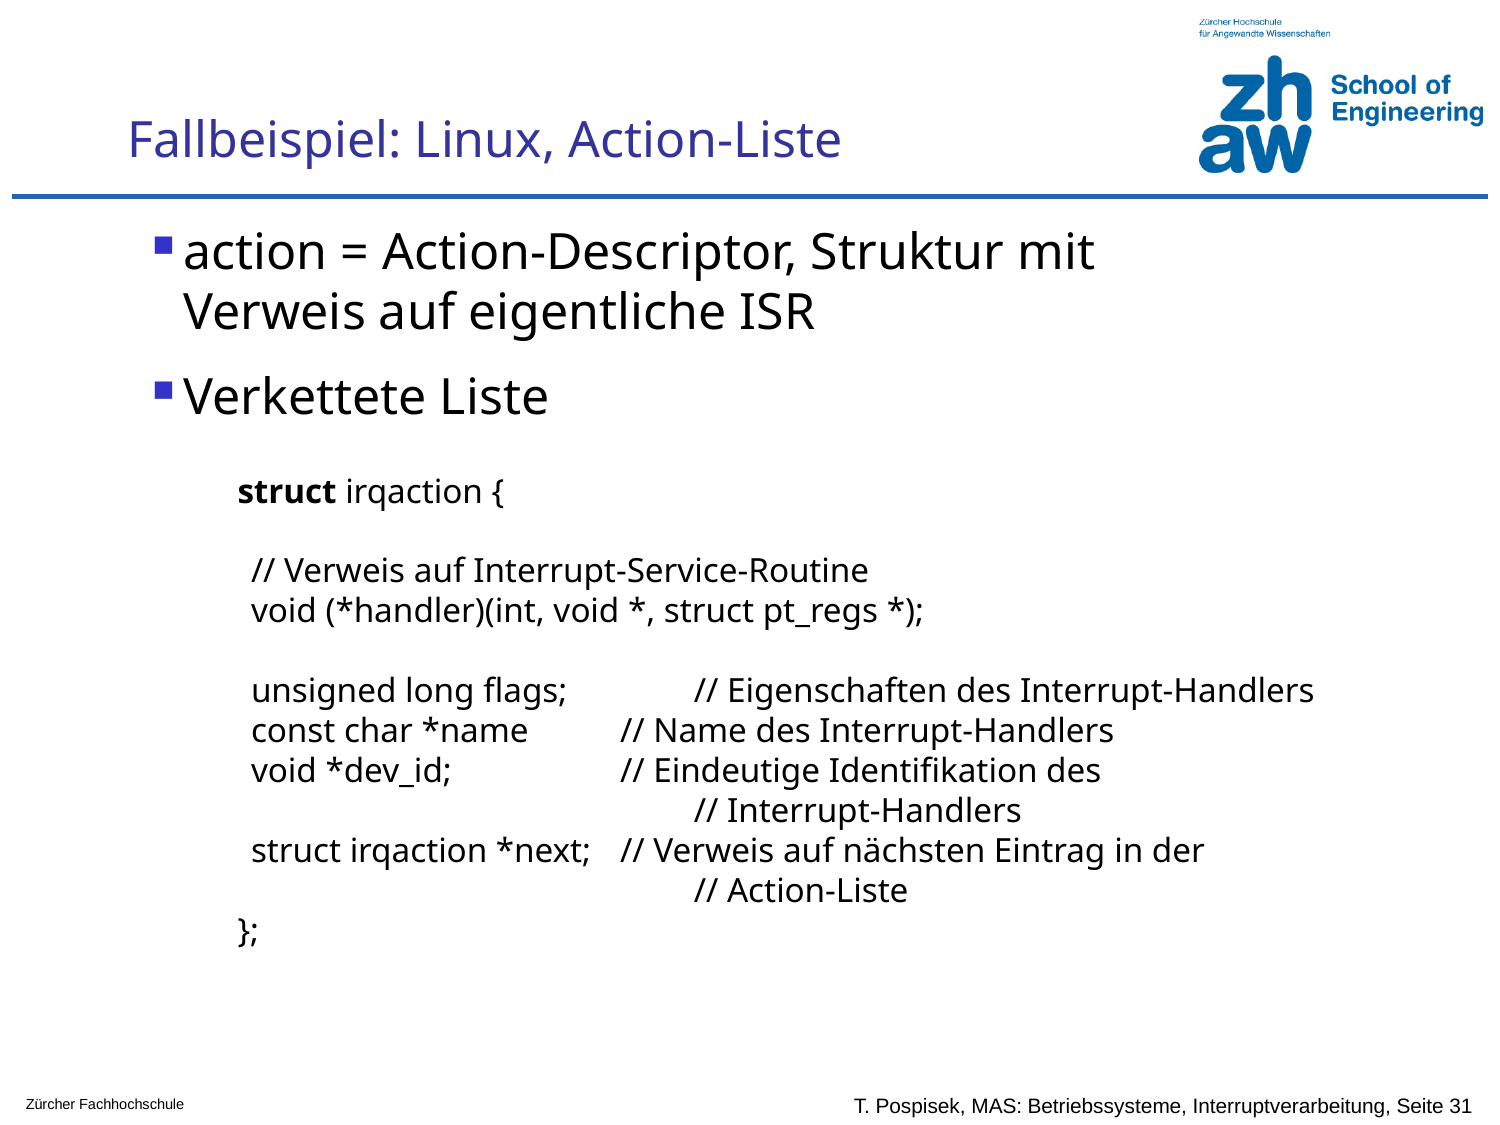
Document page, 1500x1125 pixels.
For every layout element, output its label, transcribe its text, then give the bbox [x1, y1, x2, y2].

text_box action = Action-Descriptor, Struktur mit Verweis auf eigentliche ISR Verkettete Liste [137, 212, 1225, 433]
text_box struct irqaction { // Verweis auf Interrupt-Service-Routine void (*handler)(int, void *, struct pt_regs *); unsigned long flags; // Eigenschaften des Interrupt-Handlers const char *name // Name des Interrupt-Handlers void *dev_id; // Eindeutige Identifikation des // Interrupt-Handlers struct irqaction *next; // Verweis auf nächsten Eintrag in der // Action-Liste }; [162, 462, 1388, 1027]
picture [1199, 19, 1483, 173]
title Fallbeispiel: Linux, Action-Liste [112, 50, 1391, 175]
